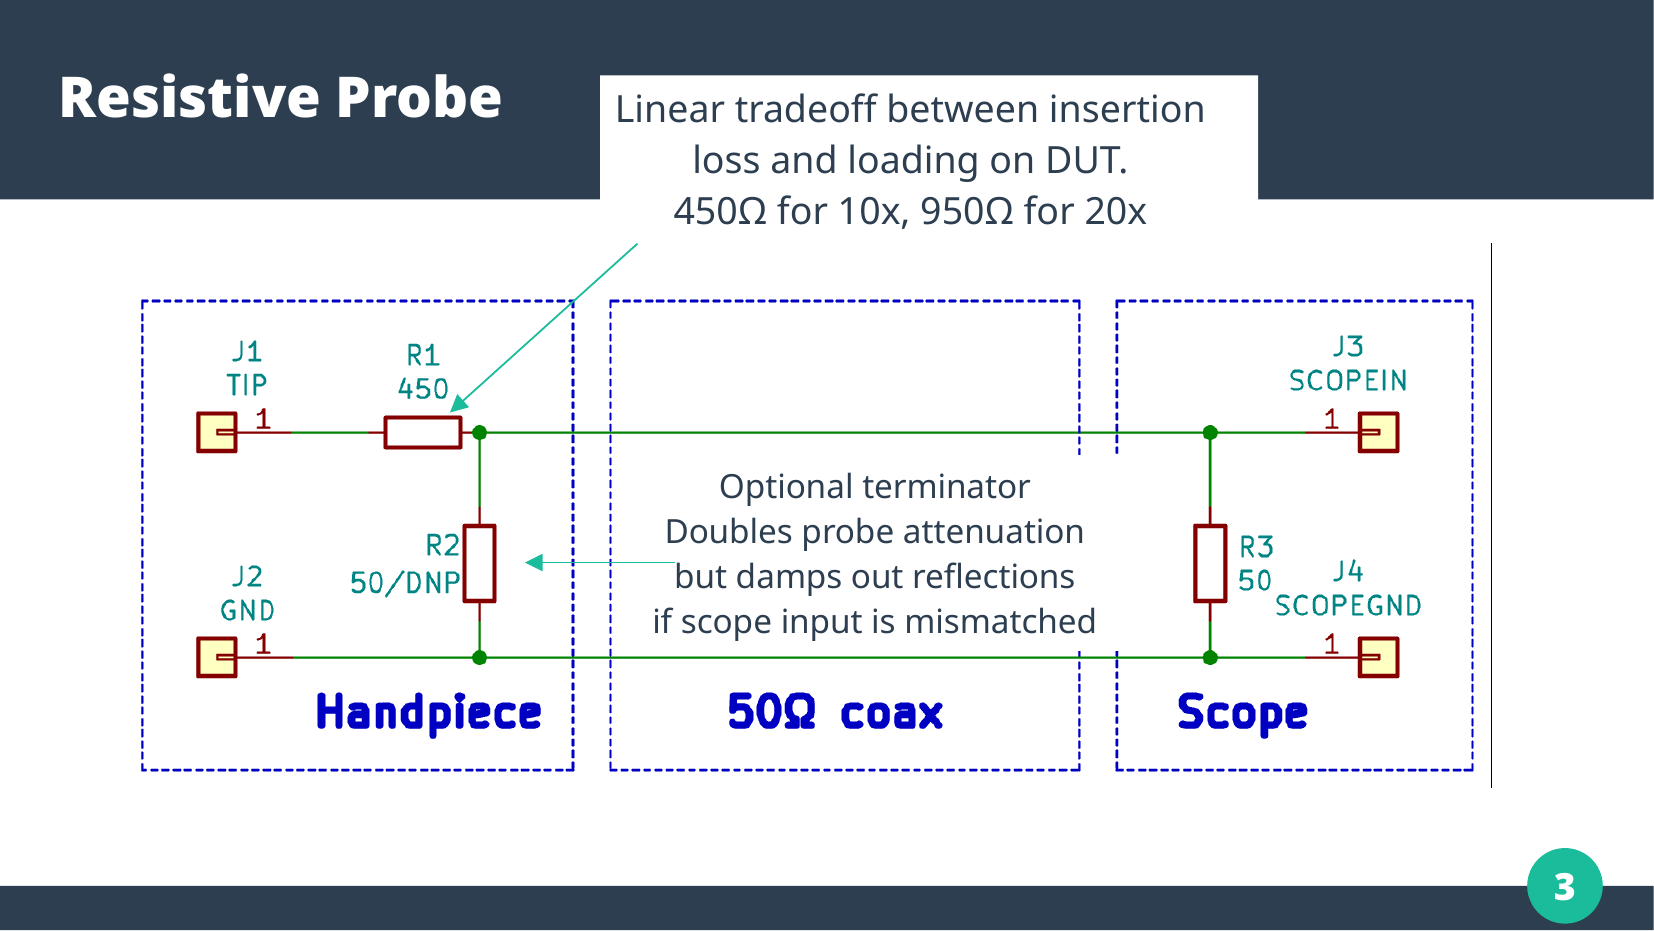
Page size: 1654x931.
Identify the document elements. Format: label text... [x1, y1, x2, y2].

picture [67, 243, 1587, 788]
text_box Linear tradeoff between insertion loss and loading on DUT. 450Ω for 10x, 950Ω for 20x [600, 86, 1259, 232]
title Resistive Probe [59, 37, 1595, 155]
text_box Optional terminator Doubles probe attenuation but damps out reflections if scope input is mismatched [637, 468, 1145, 638]
